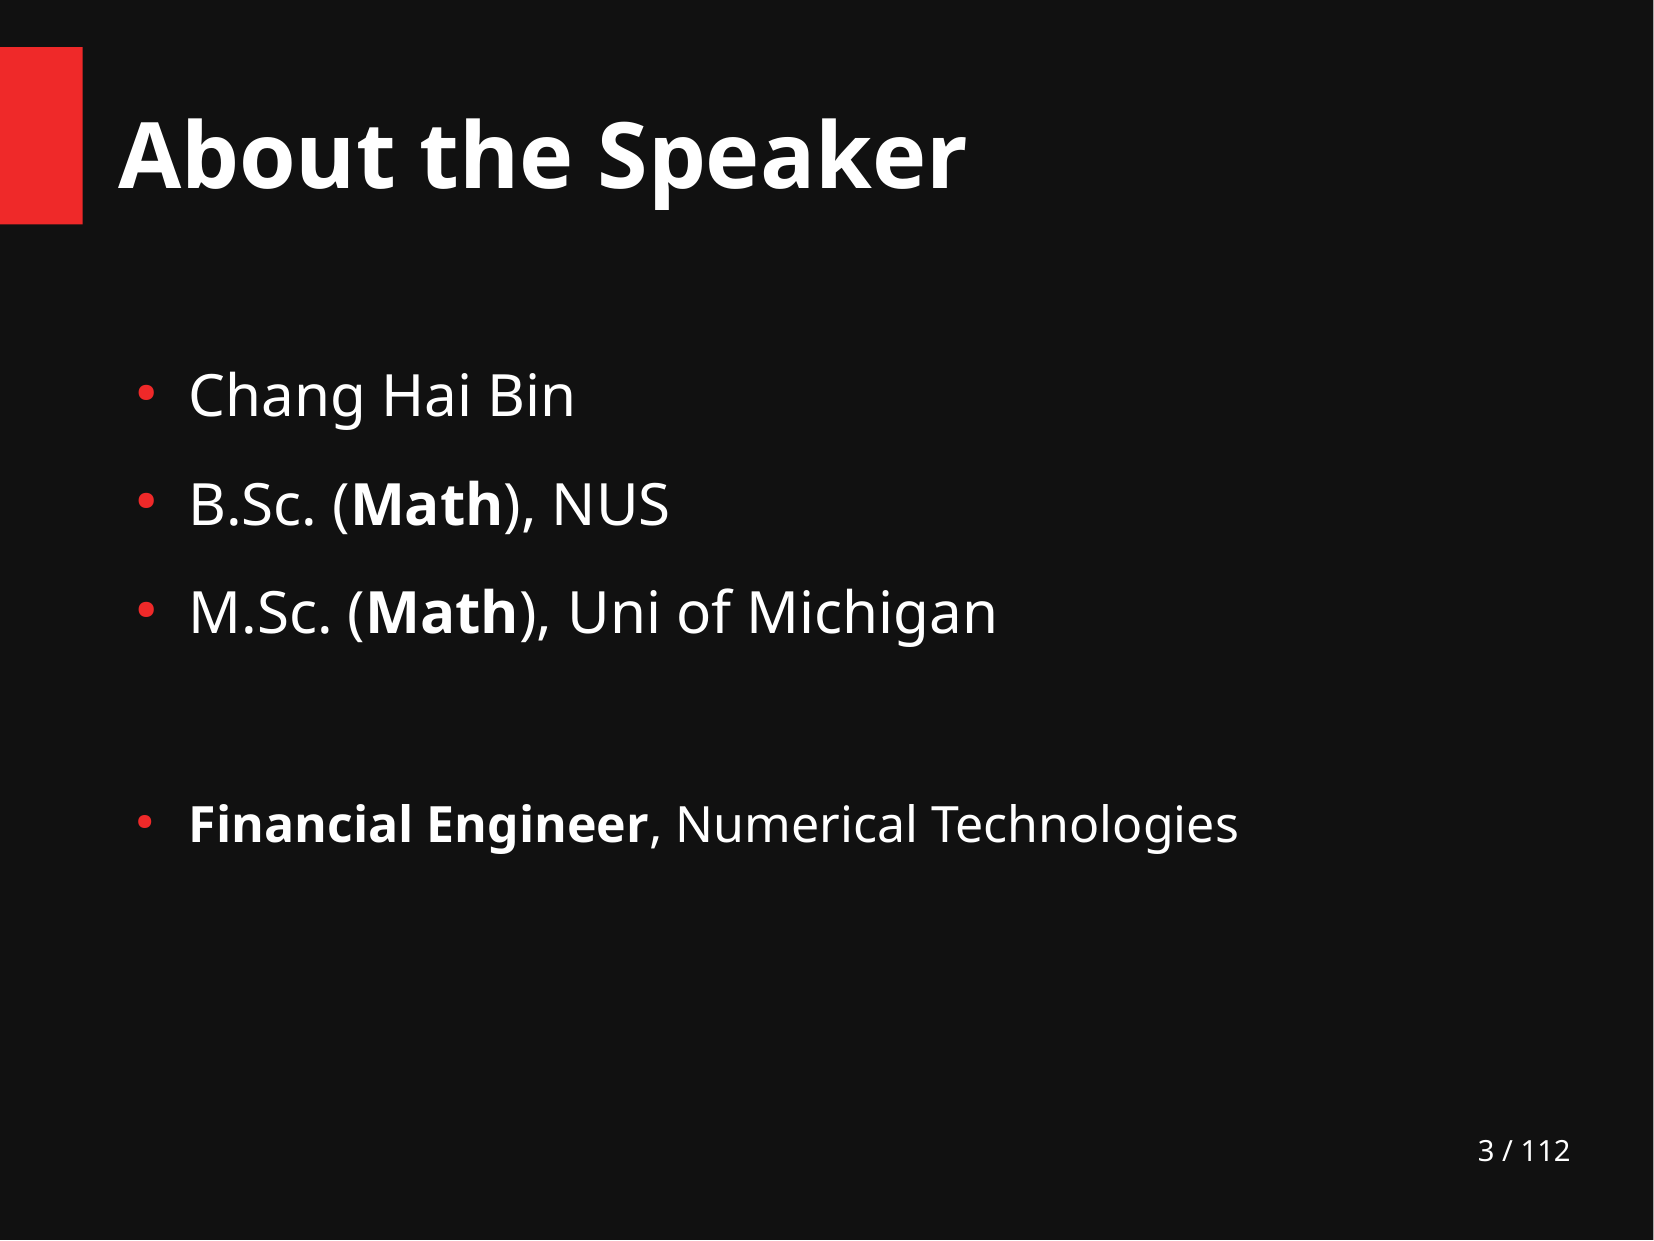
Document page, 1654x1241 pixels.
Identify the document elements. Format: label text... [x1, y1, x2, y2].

title About the Speaker [118, 49, 1571, 257]
list Chang Hai Bin B.Sc. (Math), NUS M.Sc. (Math), Uni of Michigan Financial Engineer, Numerical Technologies [118, 354, 1536, 1074]
